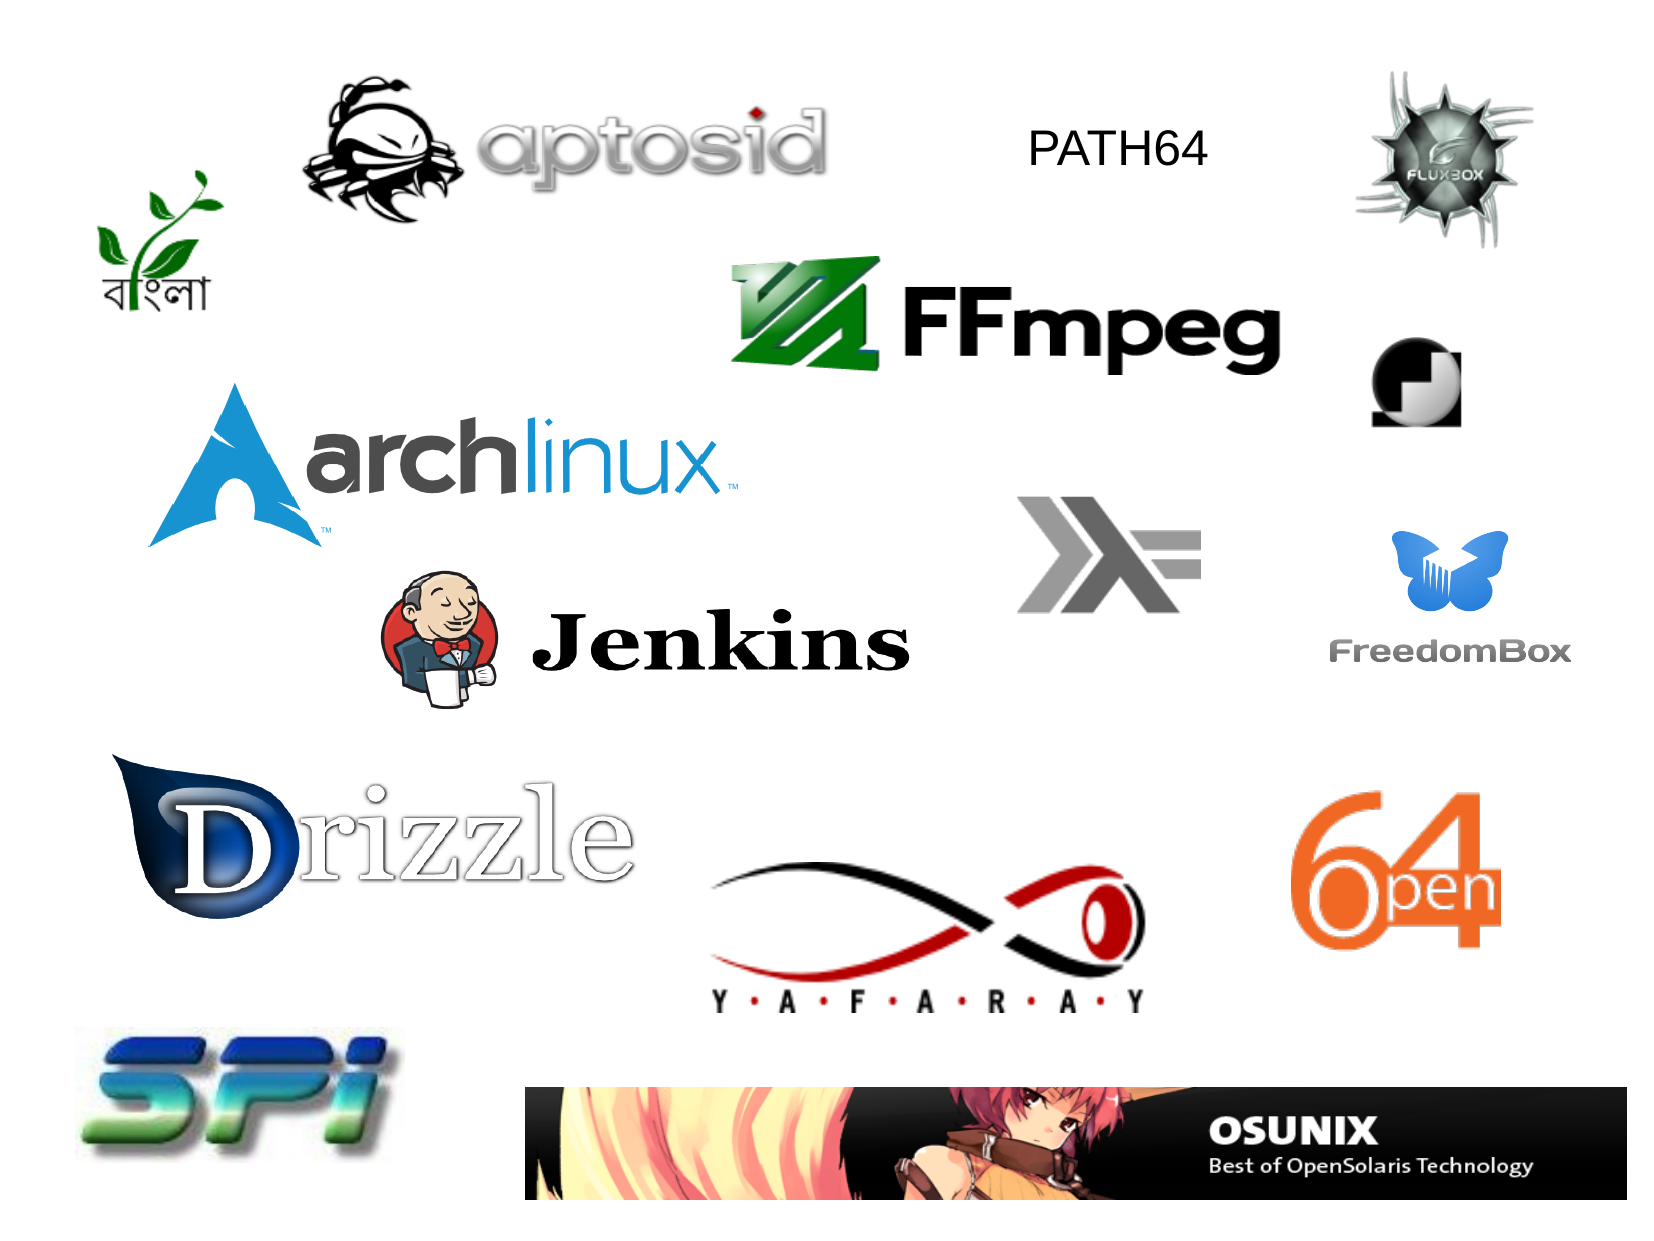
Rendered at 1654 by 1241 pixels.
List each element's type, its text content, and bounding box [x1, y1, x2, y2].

picture [1275, 480, 1626, 713]
text_box PATH64 [1012, 112, 1224, 184]
picture [1328, 37, 1576, 285]
picture [86, 149, 226, 317]
picture [300, 74, 829, 226]
picture [112, 754, 1163, 1013]
picture [75, 1027, 405, 1163]
picture [1017, 474, 1201, 638]
picture [1370, 337, 1463, 429]
picture [1291, 766, 1501, 976]
picture [525, 1087, 1627, 1201]
picture [375, 566, 914, 713]
picture [125, 256, 1313, 563]
